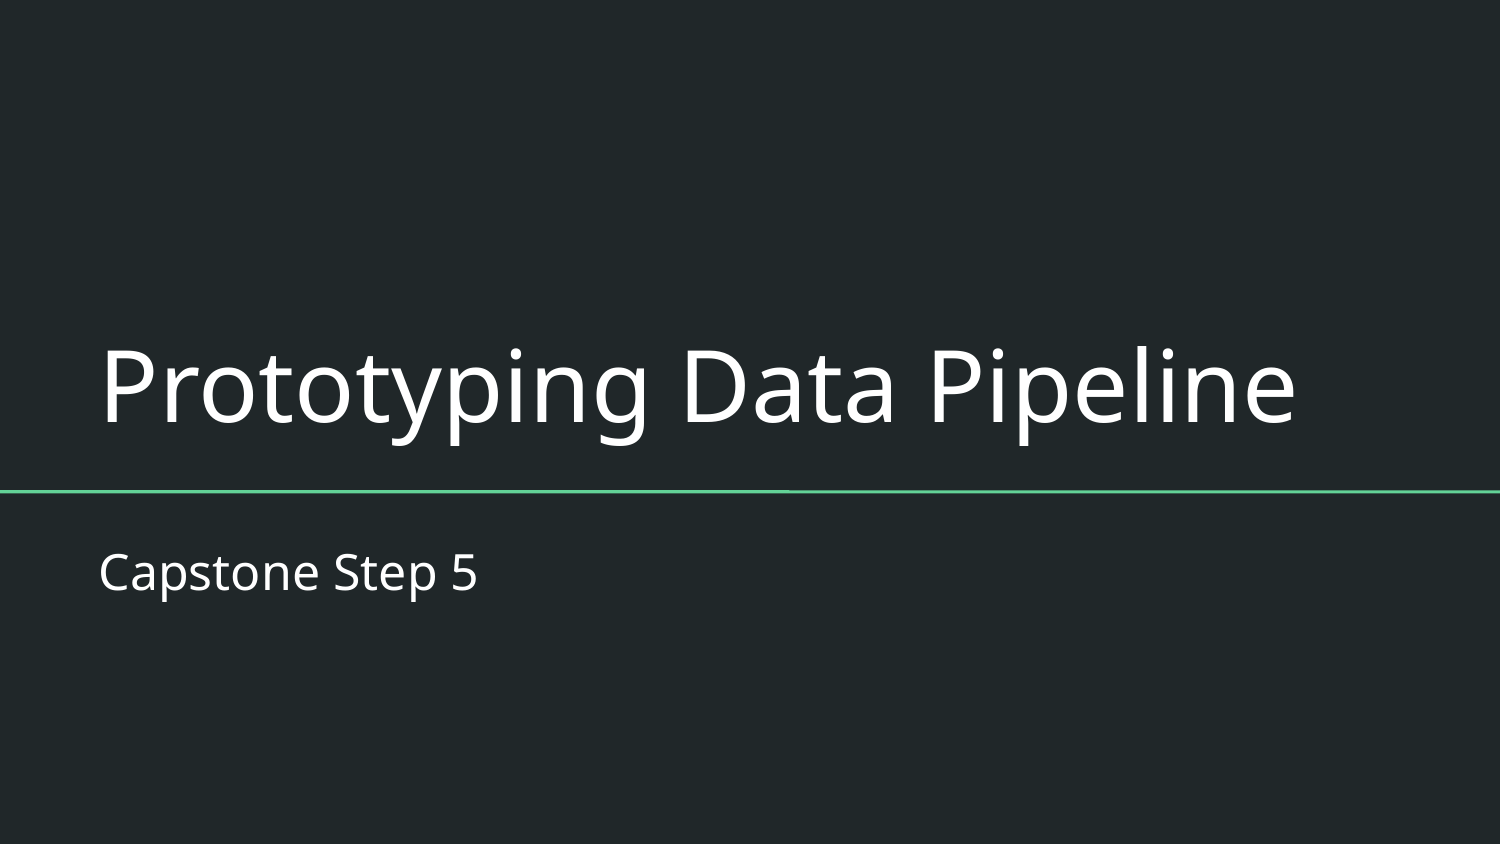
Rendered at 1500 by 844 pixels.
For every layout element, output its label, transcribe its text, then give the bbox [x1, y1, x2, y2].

subtitle Capstone Step 5 [83, 522, 1417, 626]
title Prototyping Data Pipeline [83, 206, 1417, 467]
